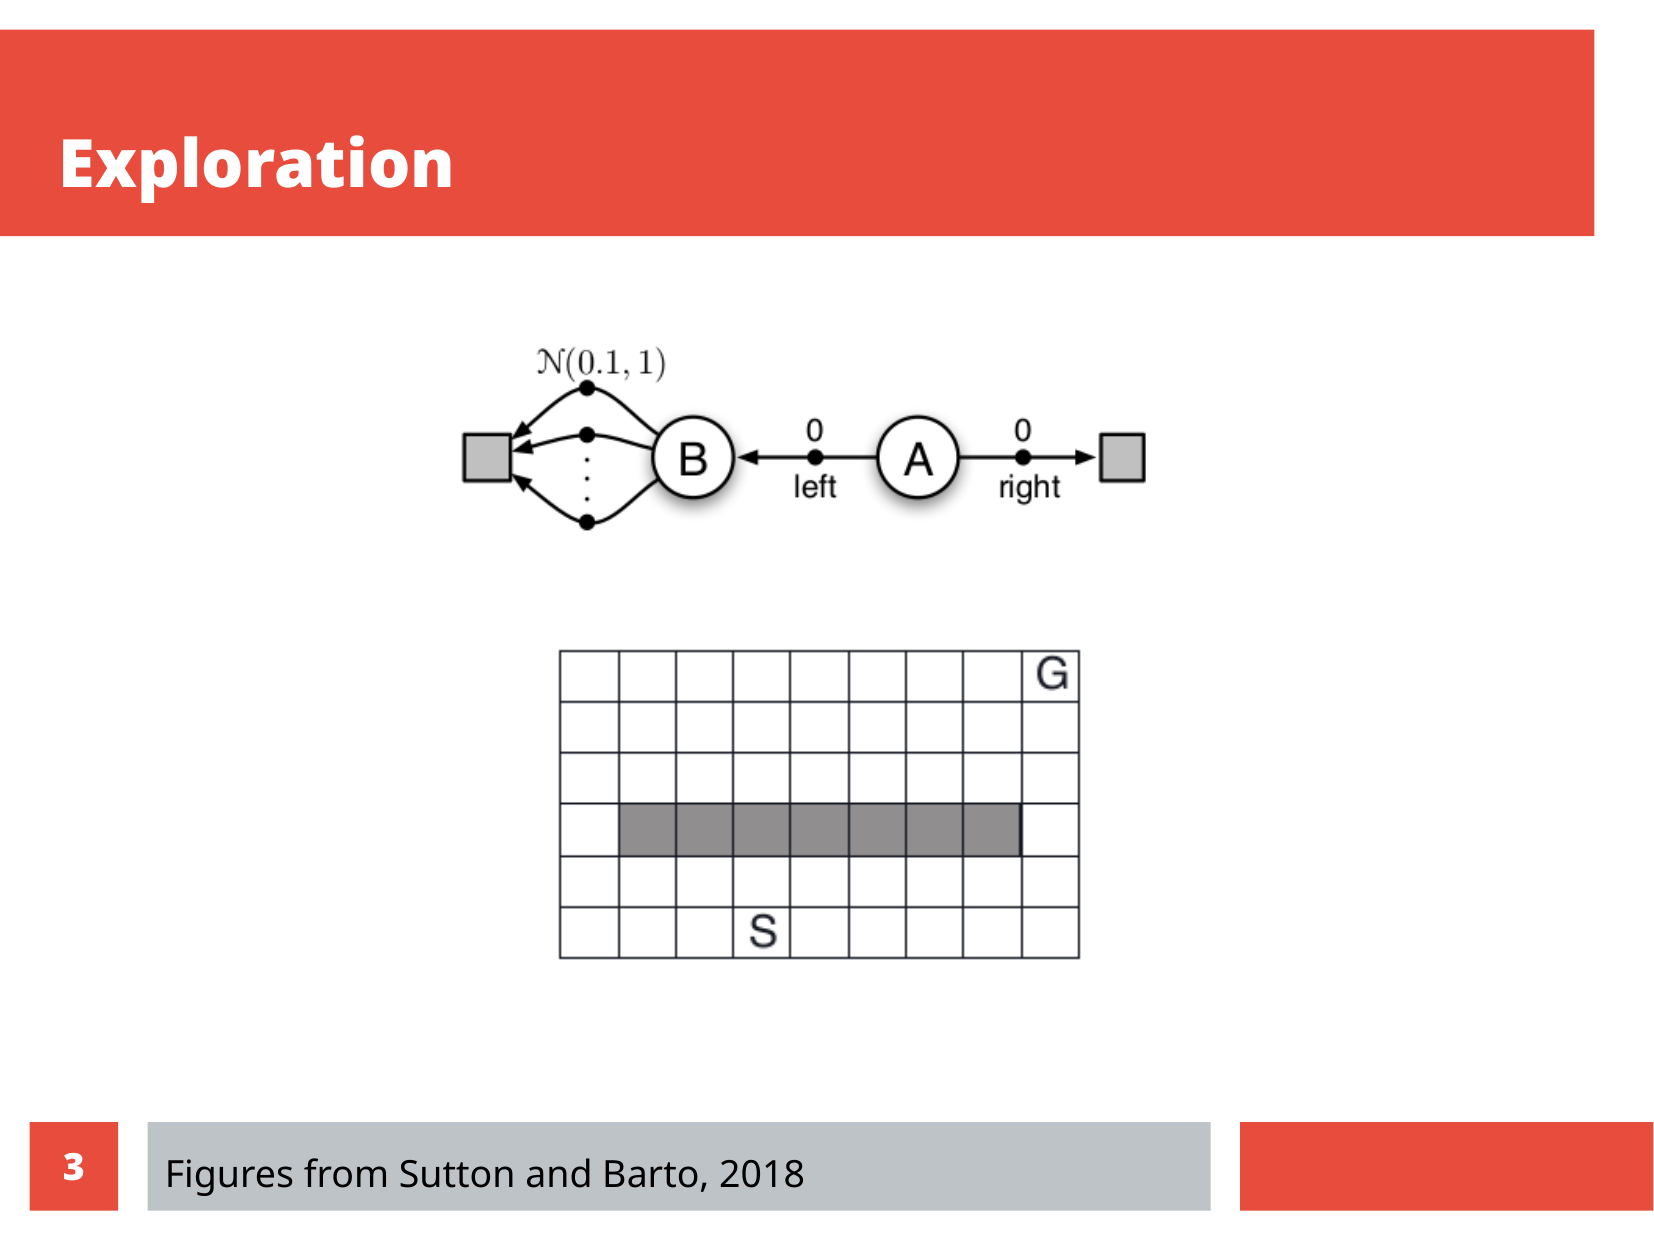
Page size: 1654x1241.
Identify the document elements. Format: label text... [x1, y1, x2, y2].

title Exploration [59, 59, 1595, 207]
picture [426, 333, 1171, 541]
text_box Figures from Sutton and Barto, 2018 [150, 1140, 1246, 1199]
picture [525, 614, 1111, 991]
